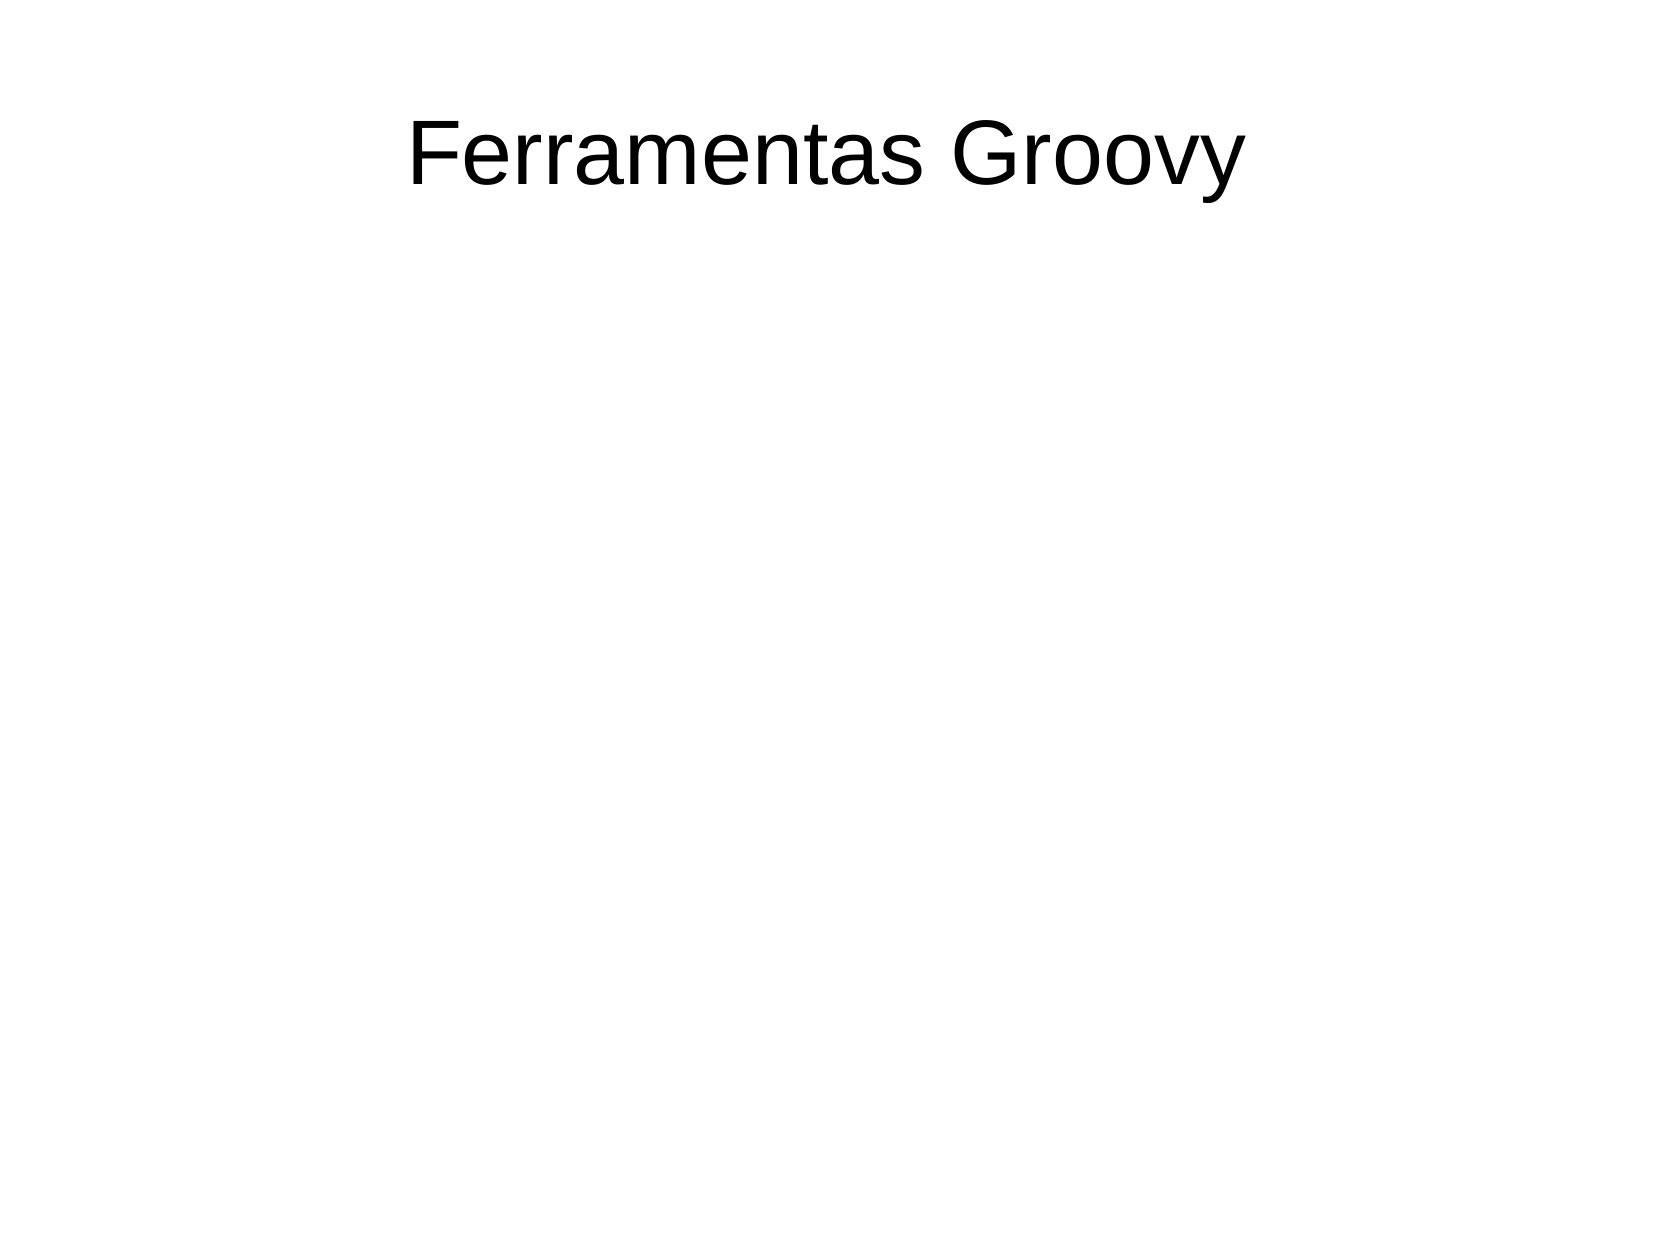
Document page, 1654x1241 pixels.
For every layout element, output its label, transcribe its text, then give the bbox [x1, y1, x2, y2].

title Ferramentas Groovy [82, 49, 1571, 257]
